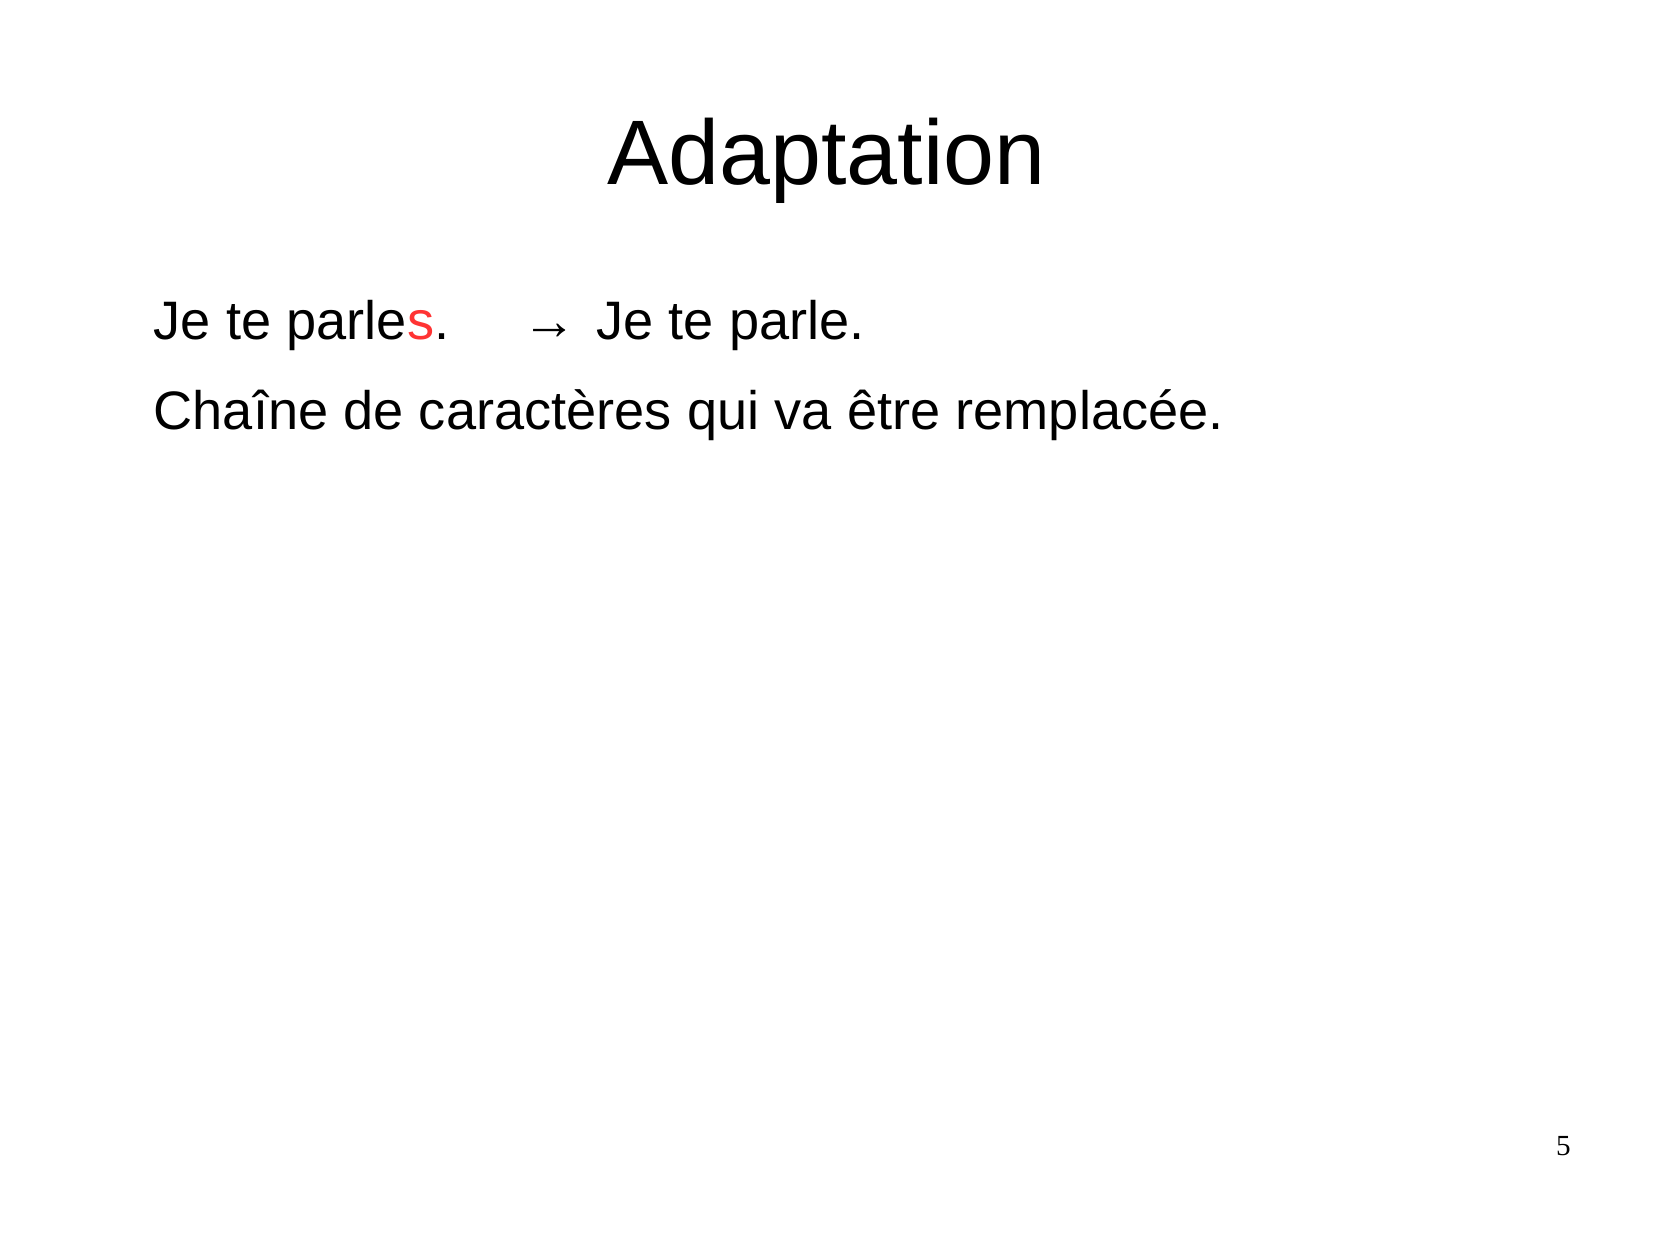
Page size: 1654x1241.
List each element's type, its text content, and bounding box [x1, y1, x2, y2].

list Je te parles. → Je te parle. Chaîne de caractères qui va être remplacée. [82, 290, 1571, 1010]
title Adaptation [82, 49, 1571, 257]
